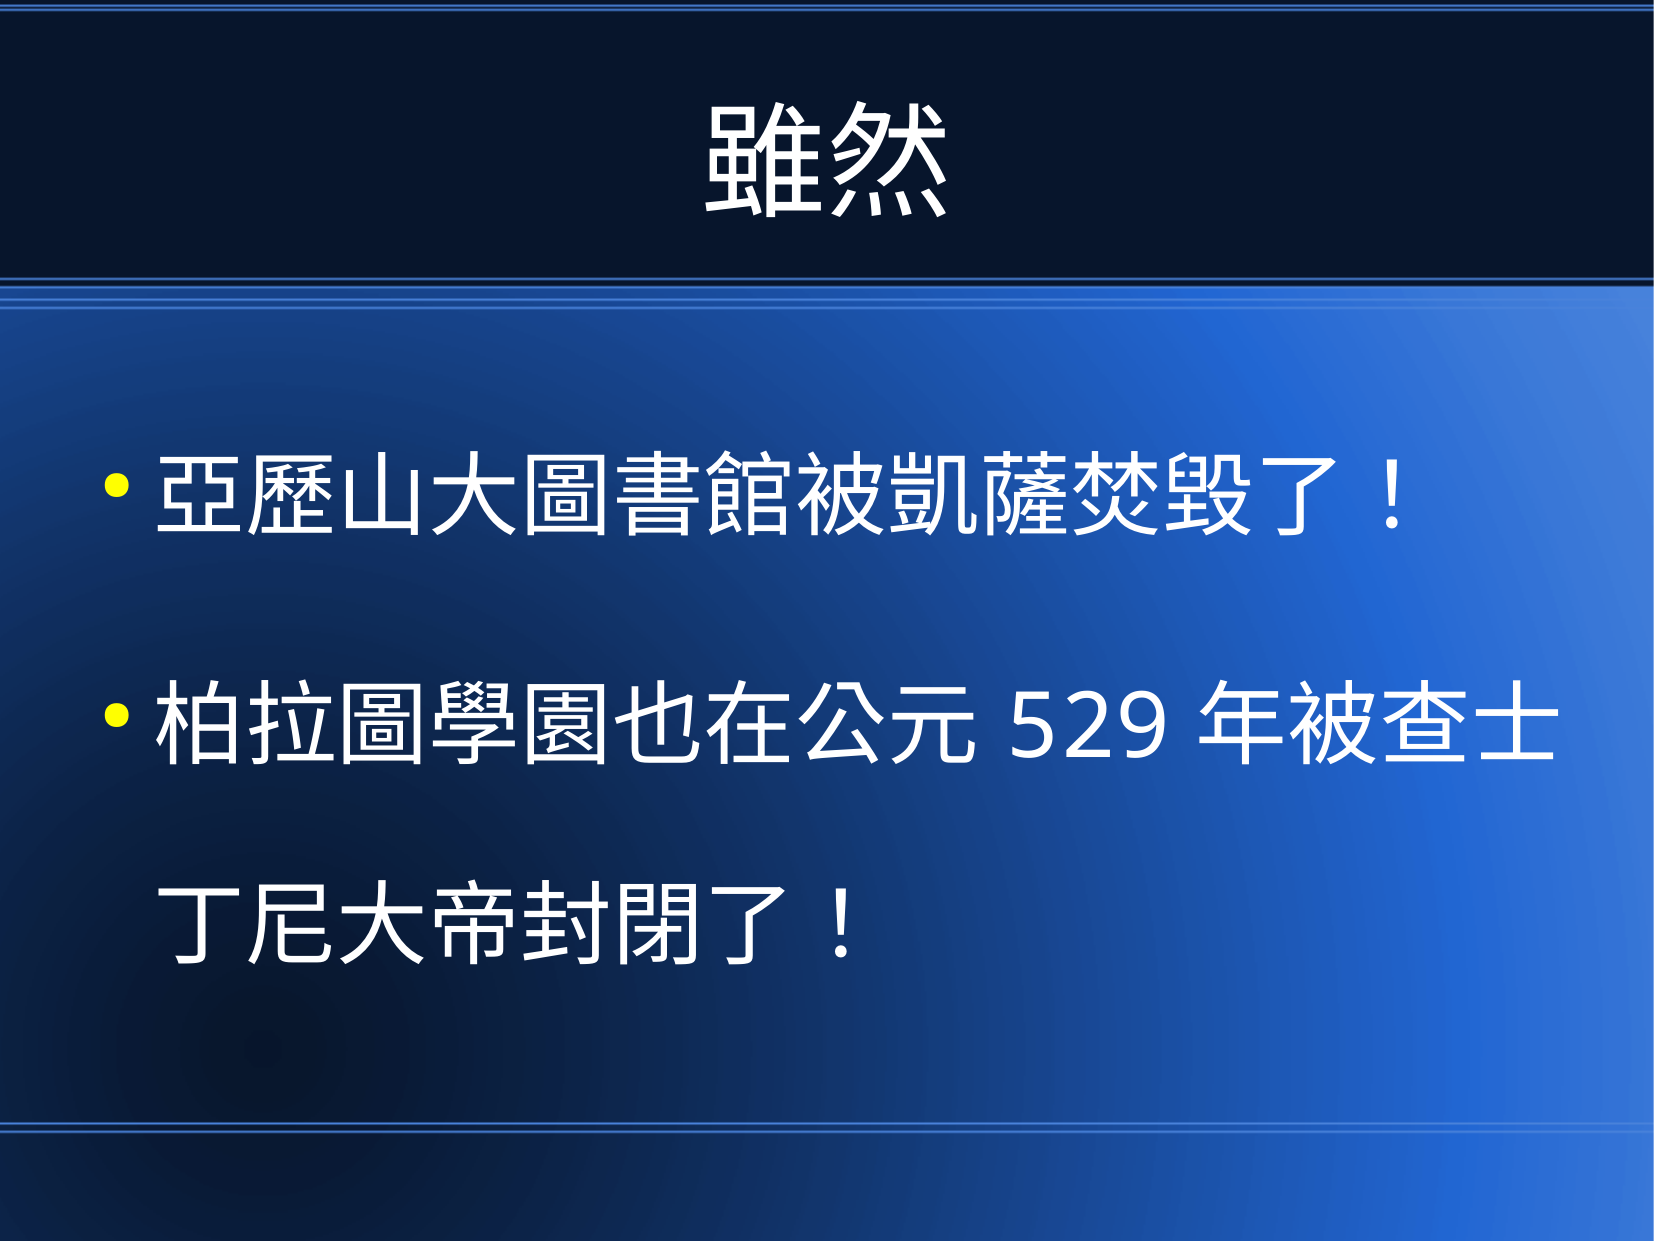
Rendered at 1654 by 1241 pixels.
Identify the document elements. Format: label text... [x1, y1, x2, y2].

list 亞歷山大圖書館被凱薩焚毀了！ 柏拉圖學園也在公元529年被查士丁尼大帝封閉了！ [82, 355, 1571, 1241]
title 雖然 [82, 49, 1571, 257]
picture [0, 0, 1654, 1241]
